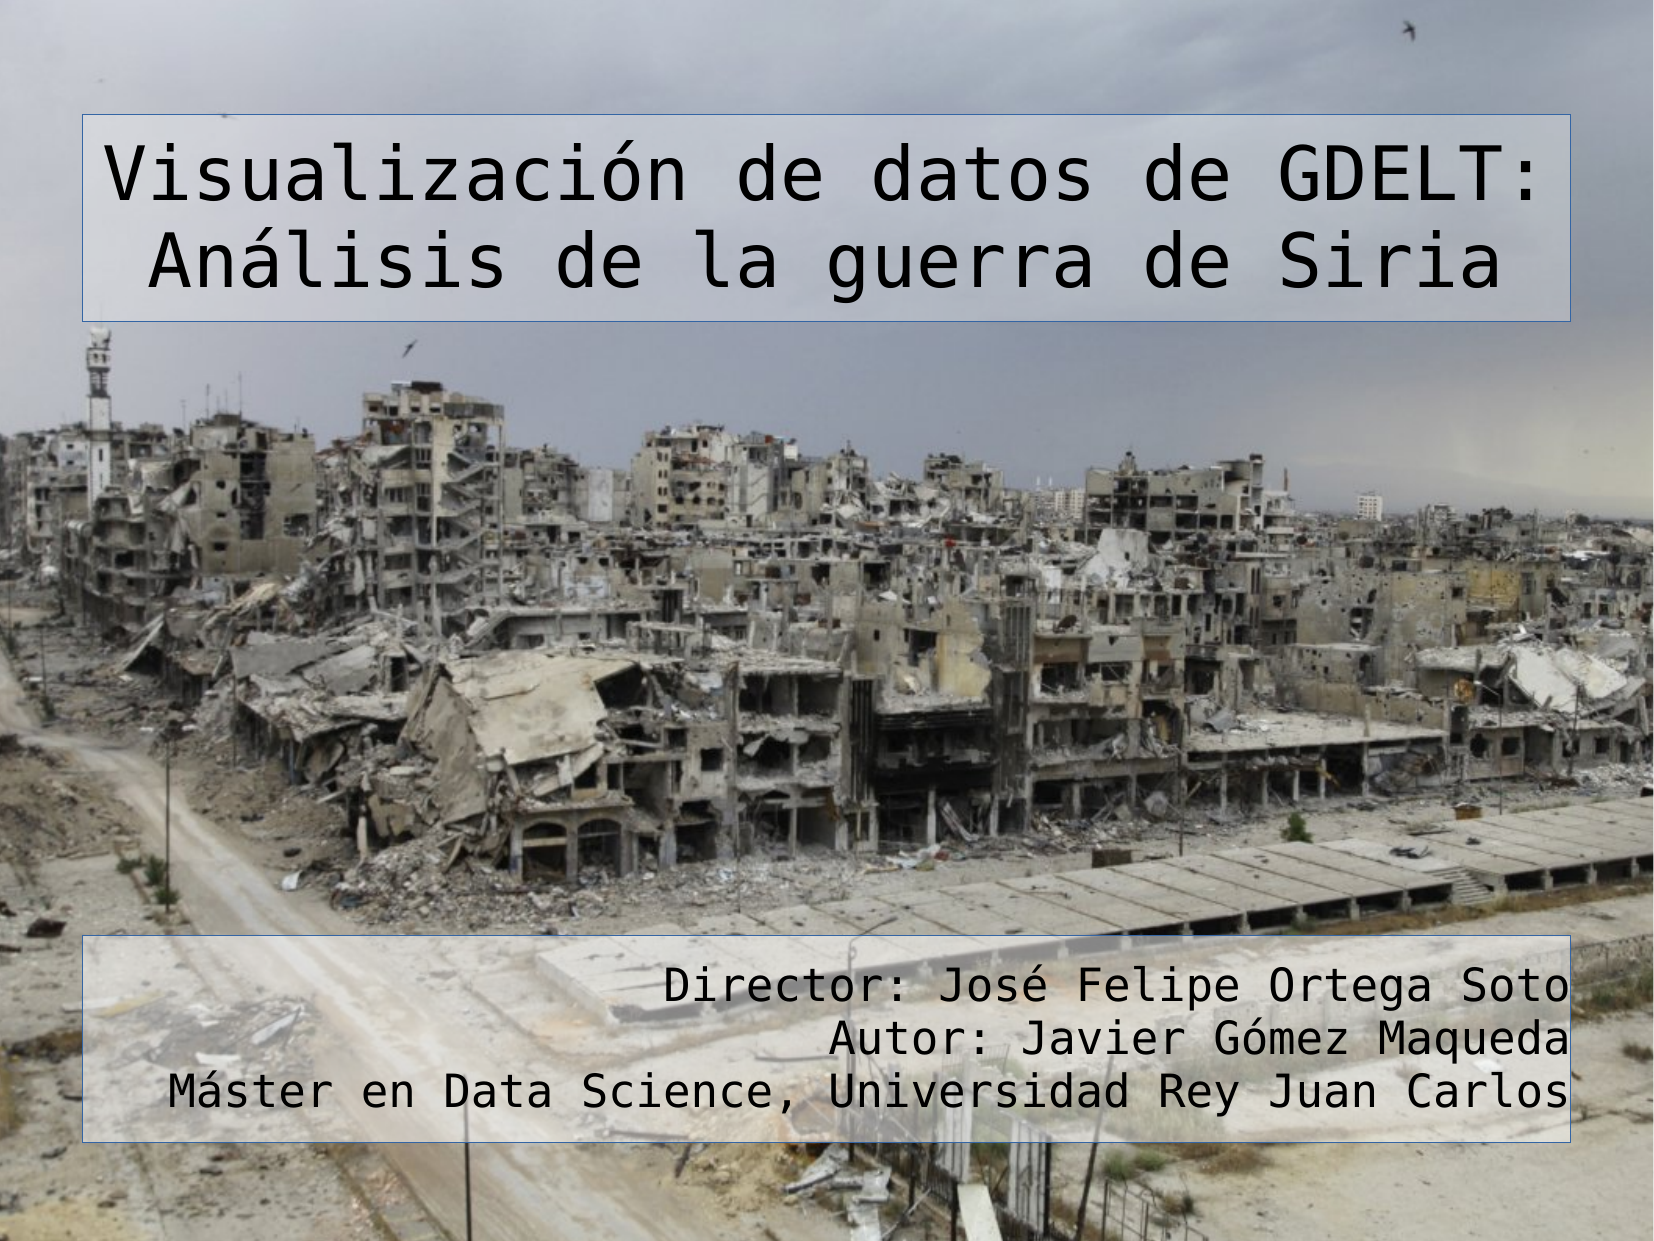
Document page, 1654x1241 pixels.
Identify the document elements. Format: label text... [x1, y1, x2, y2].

picture [0, 0, 1654, 1241]
title Director: José Felipe Ortega Soto Autor: Javier Gómez Maqueda Máster en Data Science, Universidad Rey Juan Carlos [82, 935, 1571, 1143]
title Visualización de datos de GDELT: Análisis de la guerra de Siria [82, 114, 1571, 322]
